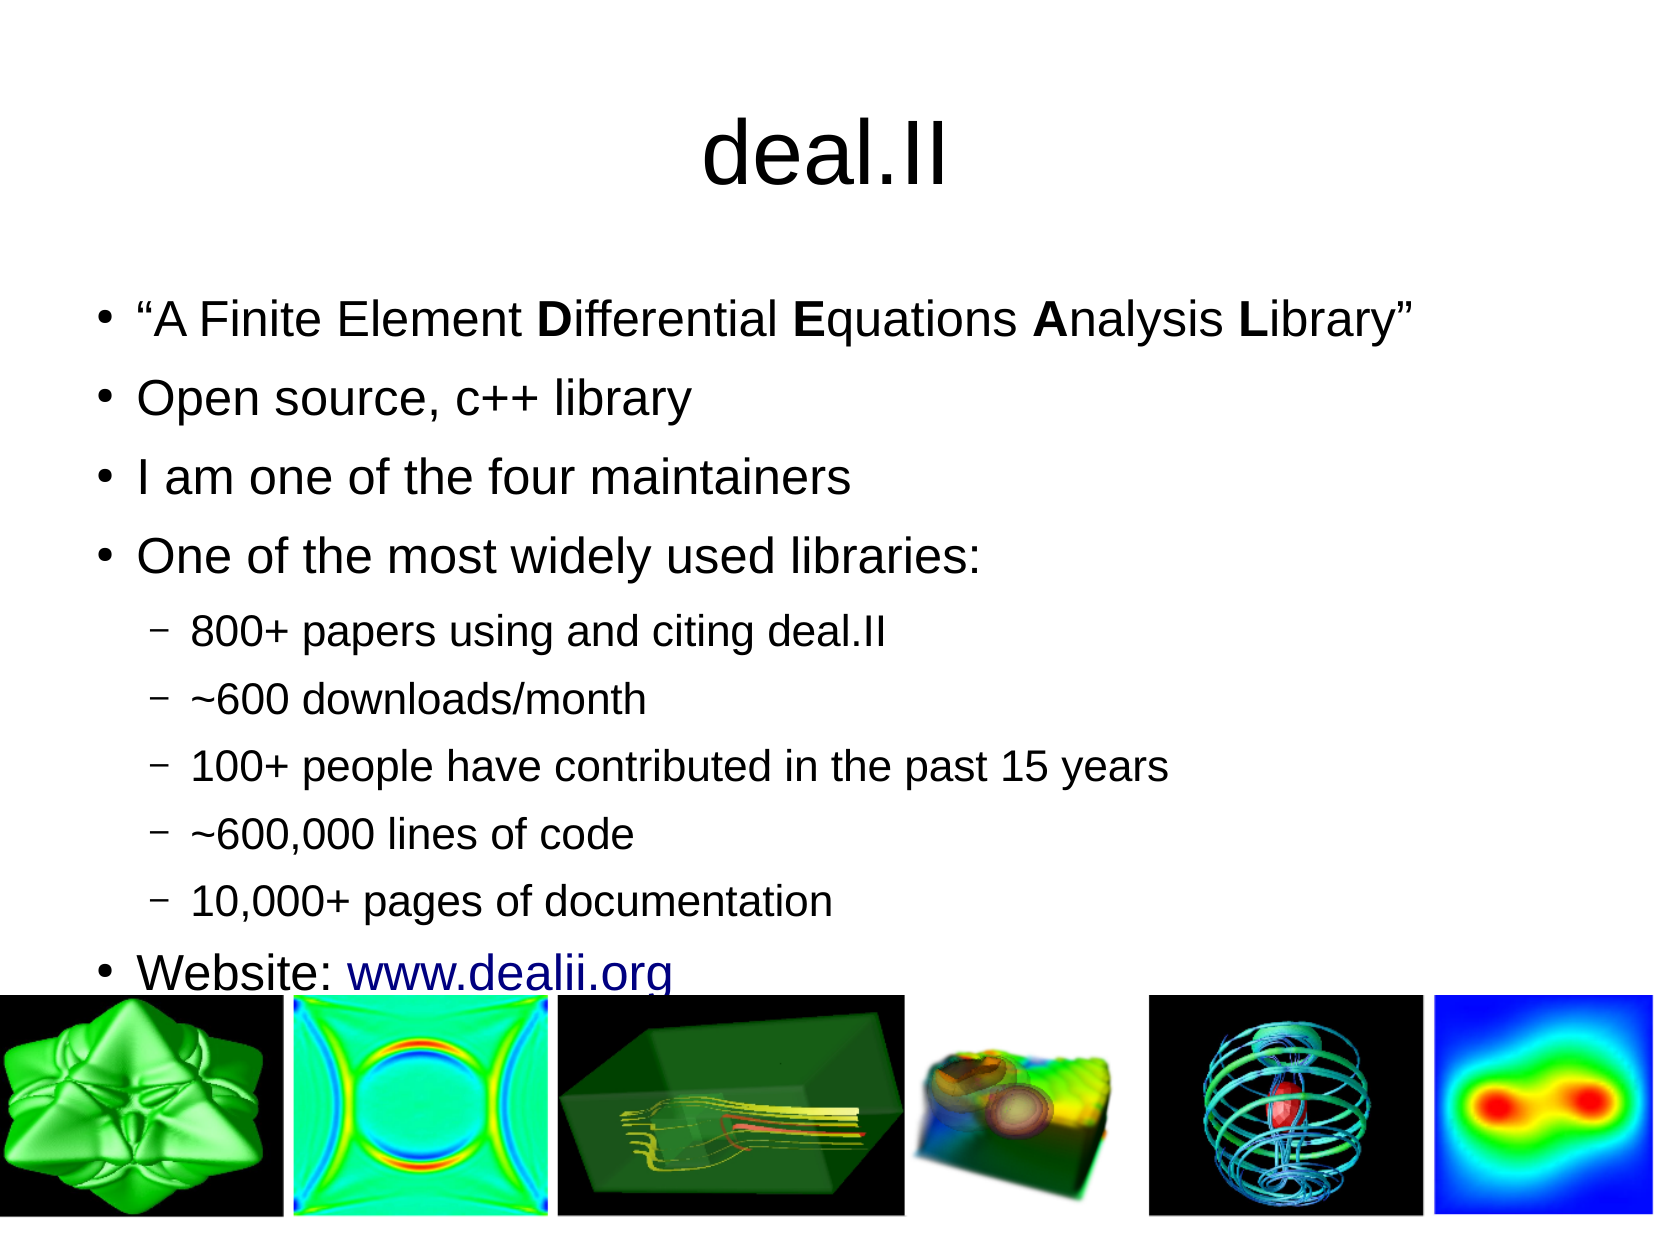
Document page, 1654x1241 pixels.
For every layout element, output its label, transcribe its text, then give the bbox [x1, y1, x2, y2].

title deal.II [82, 49, 1571, 257]
picture [0, 995, 1654, 1218]
list “A Finite Element Differential Equations Analysis Library” Open source, c++ library I am one of the four maintainers One of the most widely used libraries: 800+ papers using and citing deal.II ~600 downloads/month 100+ people have contributed in the past 15 years ~600,000 lines of code 10,000+ pages of documentation Website: www.dealii.org [82, 290, 1538, 995]
